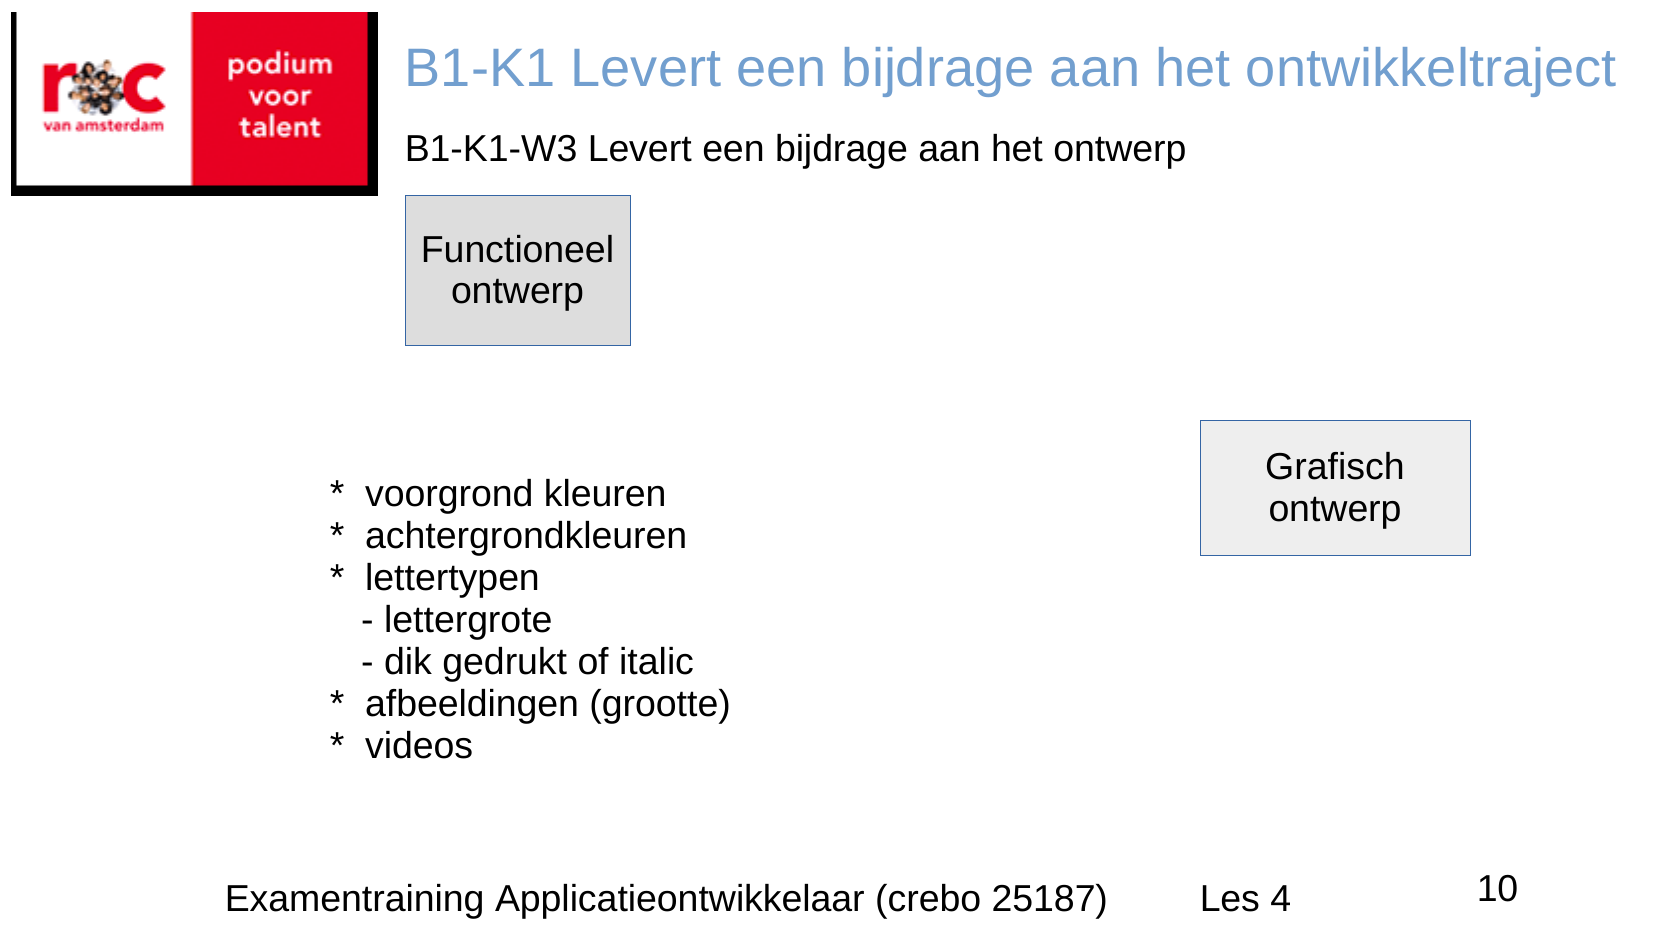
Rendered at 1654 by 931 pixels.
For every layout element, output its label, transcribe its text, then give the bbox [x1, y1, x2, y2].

text_box <number> [1462, 860, 1654, 931]
text_box Examentraining Applicatieontwikkelaar (crebo 25187) [210, 870, 1141, 927]
text_box * voorgrond kleuren * achtergrondkleuren * lettertypen - lettergrote - dik gedrukt of italic * afbeeldingen (grootte) * videos [315, 465, 796, 774]
text_box B1-K1 Levert een bijdrage aan het ontwikkeltraject [390, 30, 1654, 166]
text_box Grafisch ontwerp [1200, 420, 1471, 556]
text_box Les 4 [1185, 870, 1336, 927]
text_box B1-K1-W3 Levert een bijdrage aan het ontwerp [390, 120, 1486, 219]
picture [11, 12, 378, 196]
text_box Functioneel ontwerp [405, 195, 631, 346]
